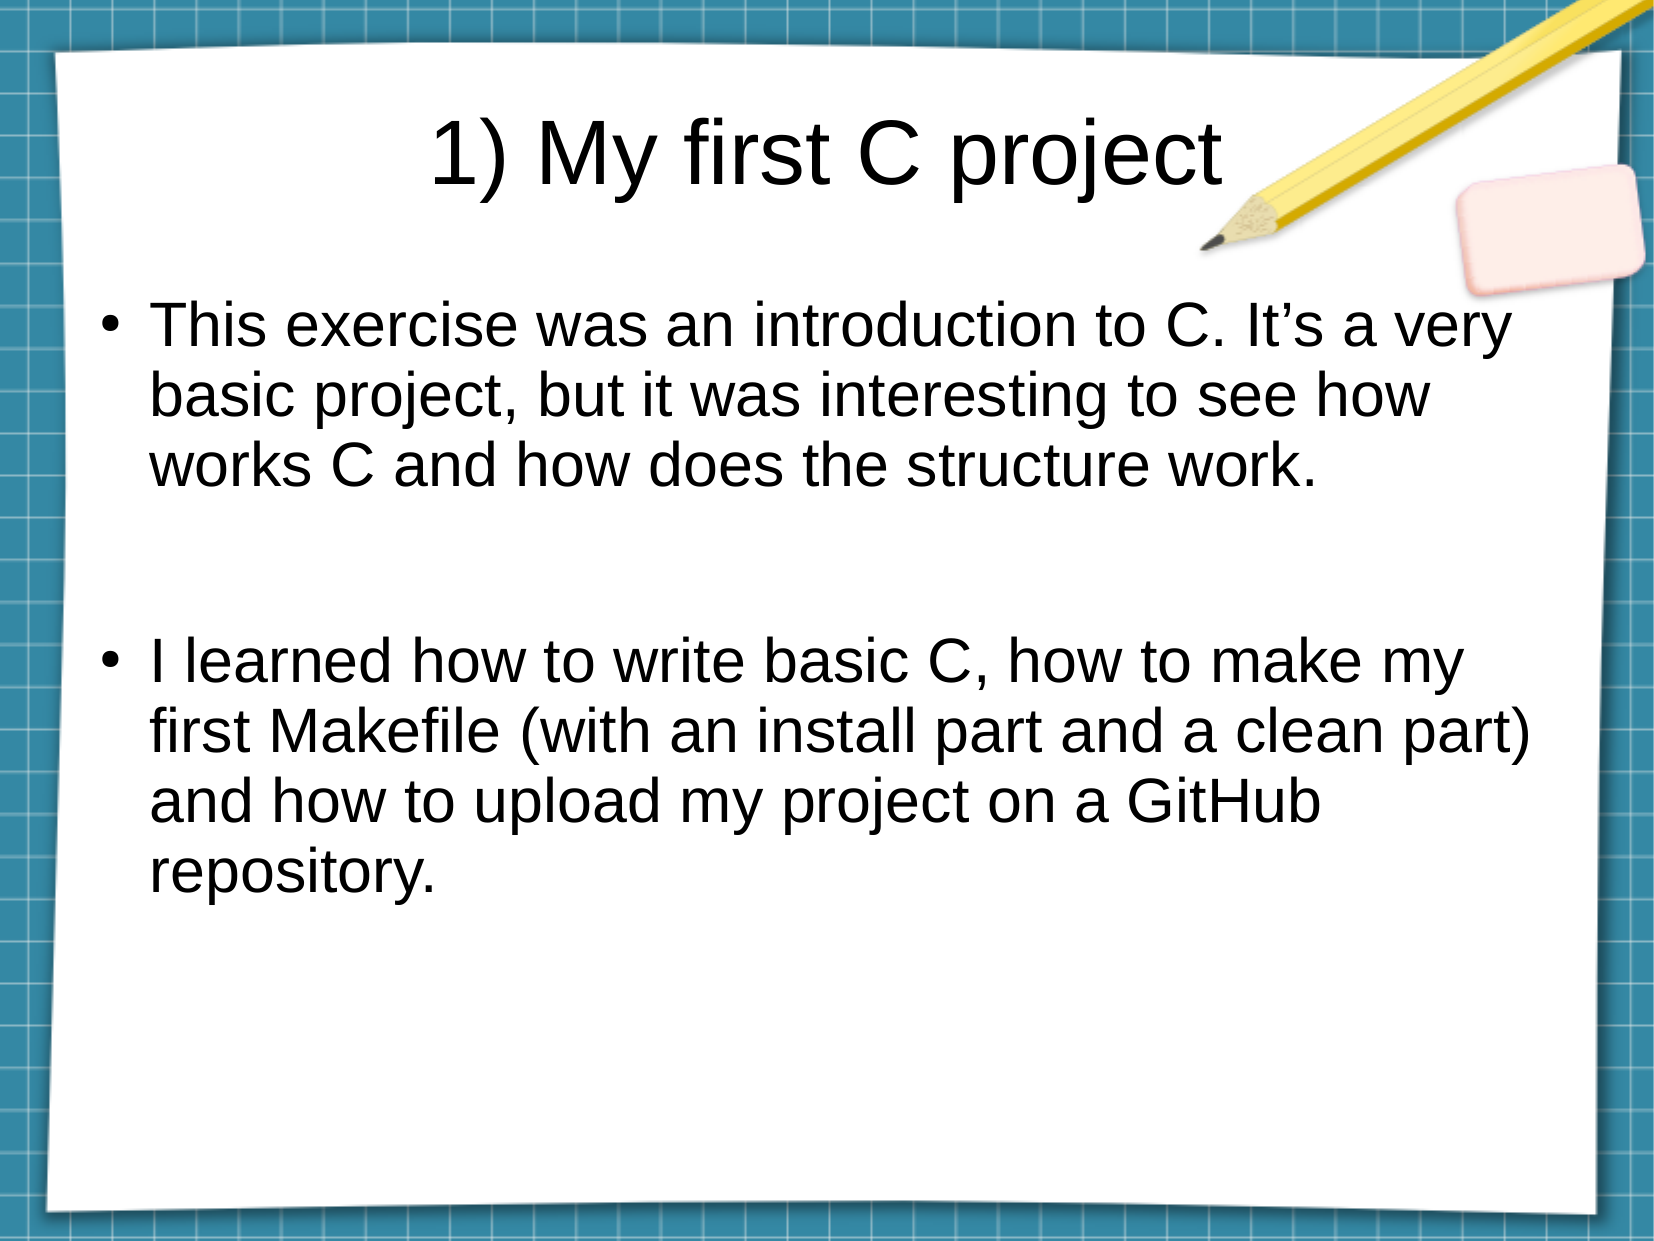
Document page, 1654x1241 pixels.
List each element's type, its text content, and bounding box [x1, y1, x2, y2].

list This exercise was an introduction to C. It’s a very basic project, but it was interesting to see how works C and how does the structure work. I learned how to write basic C, how to make my first Makefile (with an install part and a clean part) and how to upload my project on a GitHub repository. [82, 290, 1571, 1010]
picture [0, 0, 1654, 1241]
title 1) My first C project [82, 49, 1571, 257]
